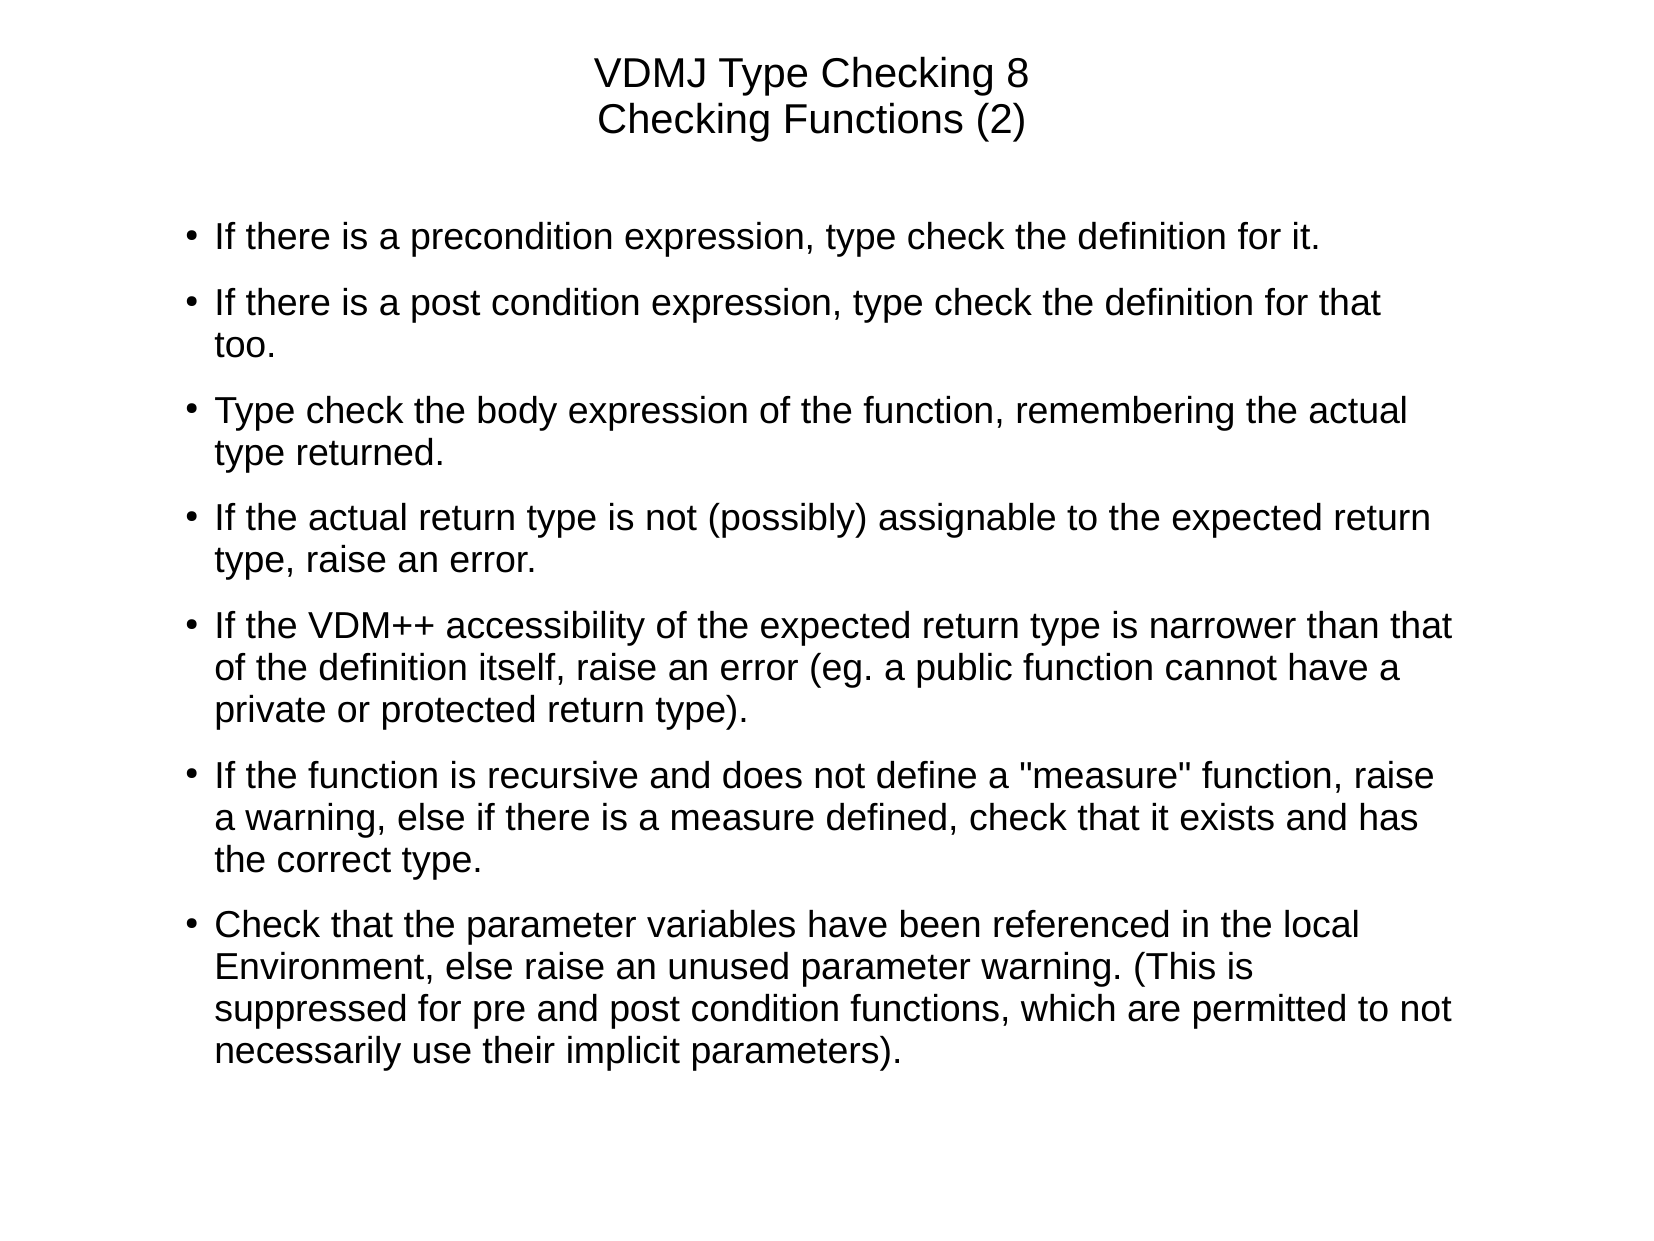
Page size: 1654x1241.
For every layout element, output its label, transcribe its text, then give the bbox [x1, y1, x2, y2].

text_box VDMJ Type Checking 8 Checking Functions (2) [531, 42, 1093, 151]
text_box If there is a precondition expression, type check the definition for it. If there is a post condition expression, type check the definition for that too. Type check the body expression of the function, remembering the actual type returned. If the actual return type is not (possibly) assignable to the expected return type, raise an error. If the VDM++ accessibility of the expected return type is narrower than that of the definition itself, raise an error (eg. a public function cannot have a private or protected return type). If the function is recursive and does not define a "measure" function, raise a warning, else if there is a measure defined, check that it exists and has the correct type. Check that the parameter variables have been referenced in the local Environment, else raise an unused parameter warning. (This is suppressed for pre and post condition functions, which are permitted to not necessarily use their implicit parameters). [170, 208, 1470, 1038]
